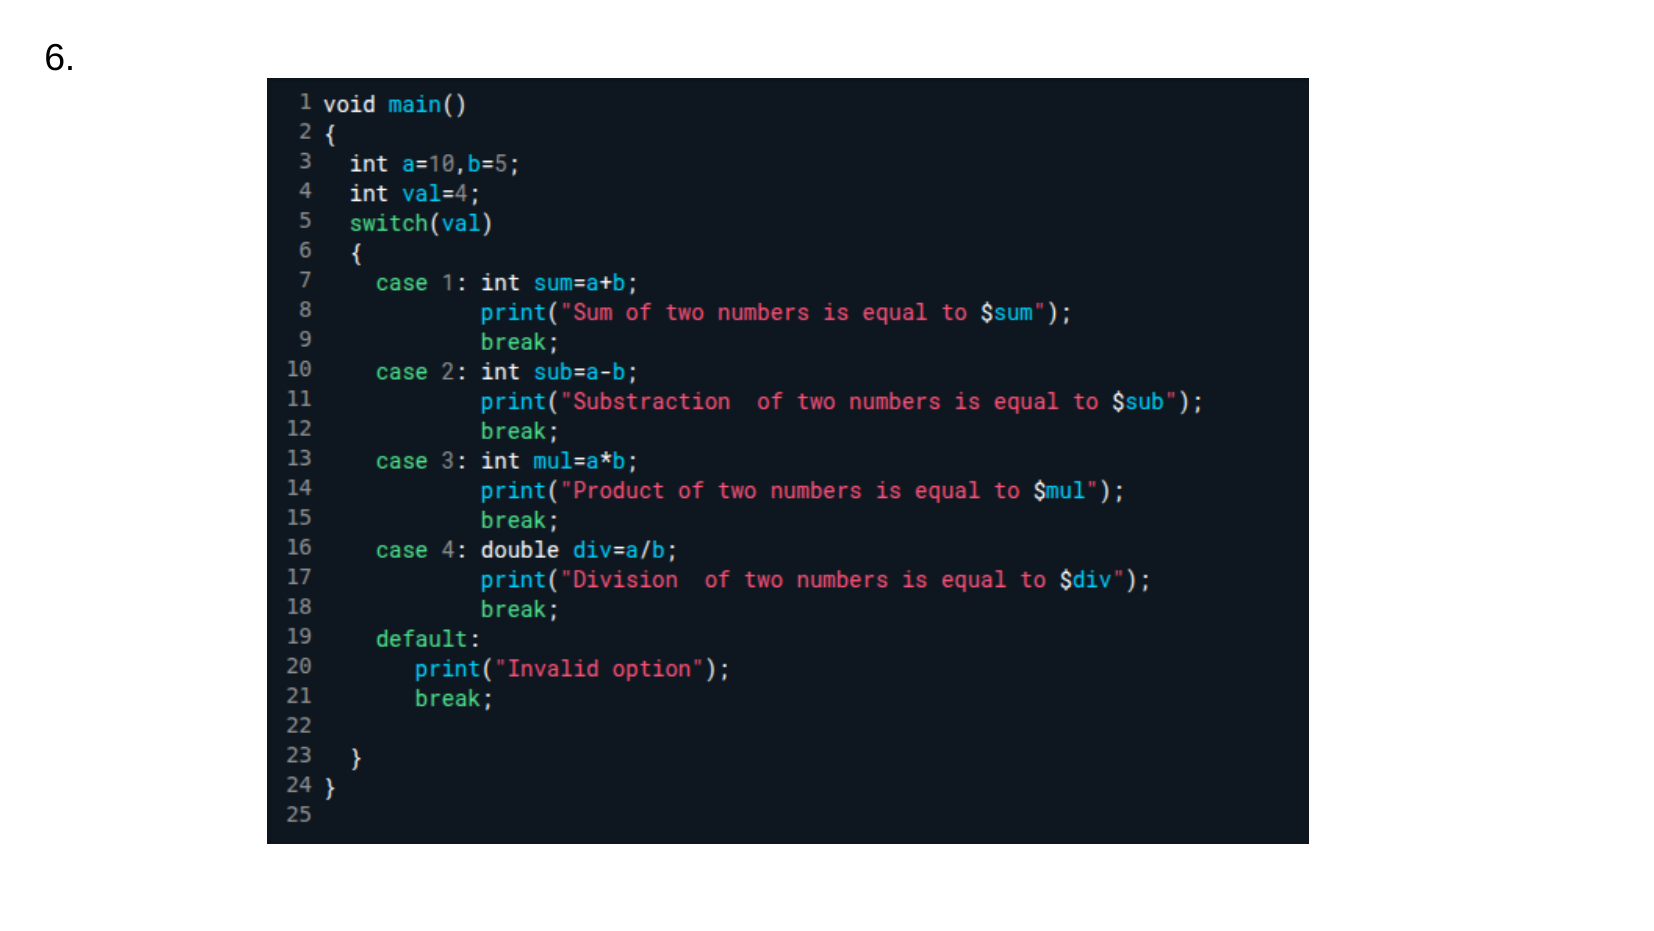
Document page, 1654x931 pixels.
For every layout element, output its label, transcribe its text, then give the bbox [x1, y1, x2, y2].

picture [267, 78, 1309, 844]
text_box 6. [29, 29, 91, 87]
